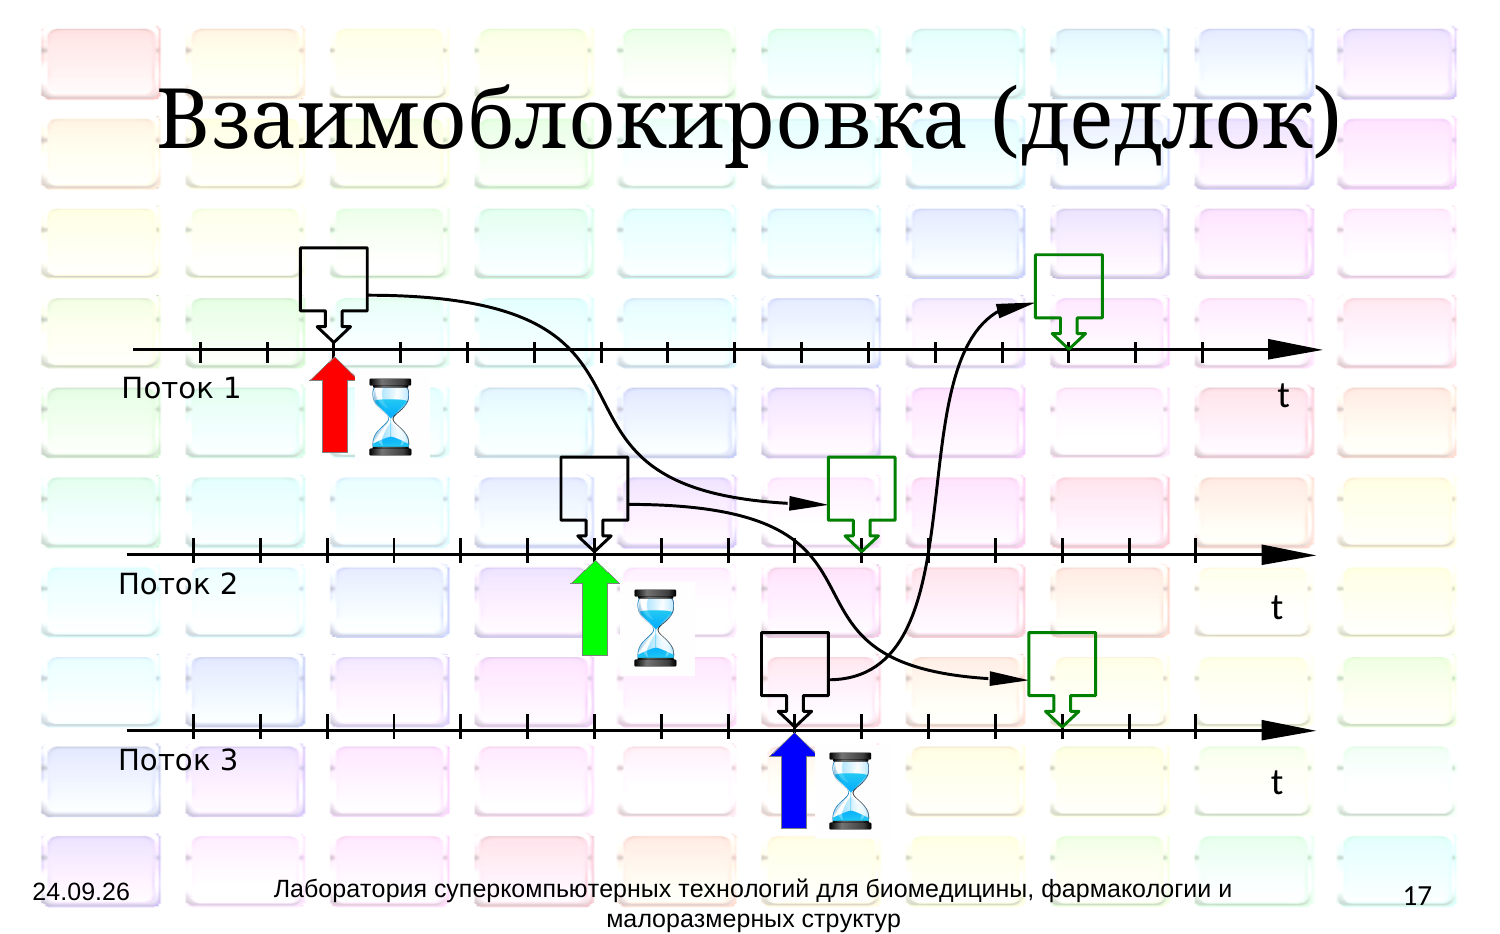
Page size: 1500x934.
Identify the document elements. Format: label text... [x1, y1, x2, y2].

text_box <номер> [1387, 868, 1473, 918]
picture [0, 0, 1500, 934]
text_box 14.04.14 [17, 868, 184, 918]
text_box [570, 560, 620, 656]
text_box Поток 2 [103, 558, 254, 613]
text_box Поток 3 [103, 733, 254, 789]
title Взаимоблокировка (дедлок) [75, 37, 1426, 193]
text_box t [1255, 574, 1303, 640]
text_box [769, 732, 815, 829]
text_box t [1255, 749, 1303, 815]
text_box Лаборатория суперкомпьютерных технологий для биомедицины, фармакологии и малоразмерных структур [171, 864, 1338, 915]
text_box Поток 1 [106, 362, 258, 417]
text_box t [1262, 362, 1310, 428]
text_box [309, 356, 355, 453]
